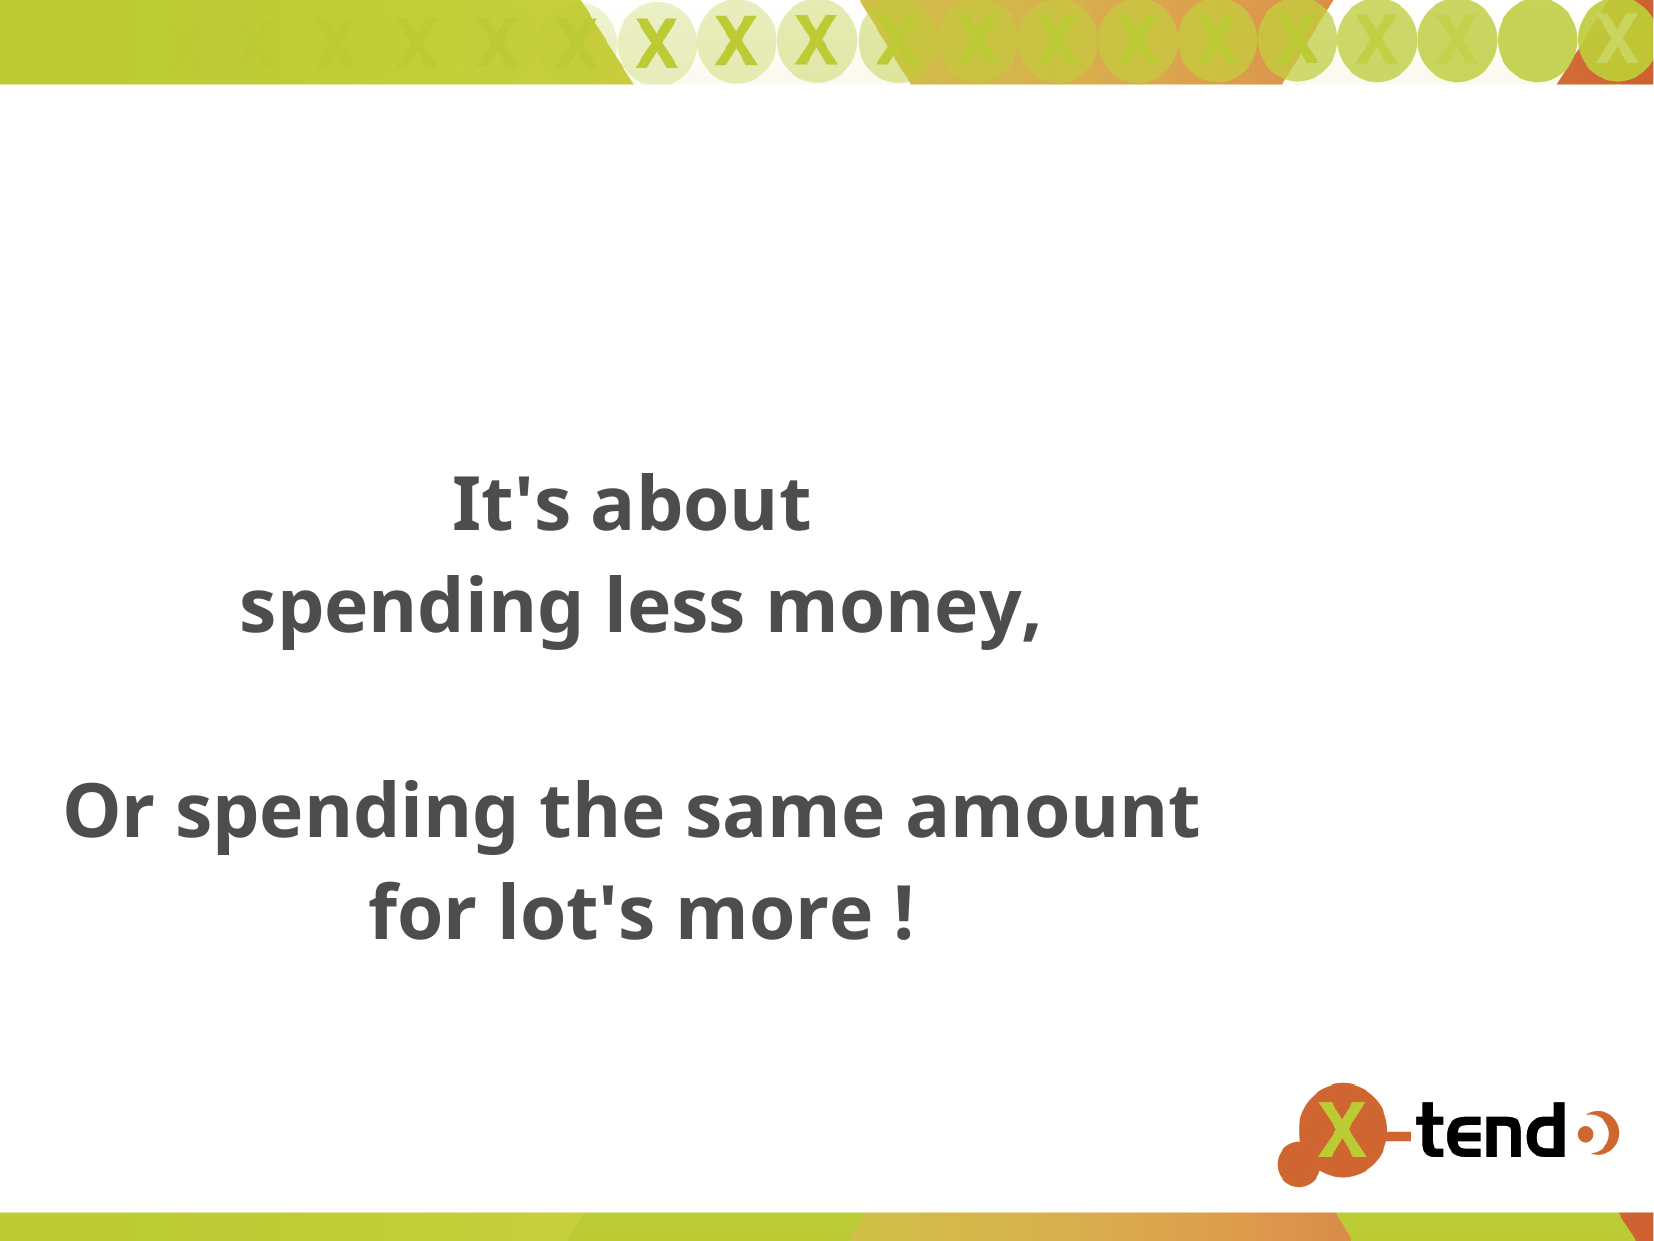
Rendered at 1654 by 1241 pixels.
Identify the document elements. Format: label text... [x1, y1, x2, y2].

text_box It's about spending less money, Or spending the same amount for lot's more ! [47, 135, 1237, 1241]
picture [0, 0, 1654, 1241]
